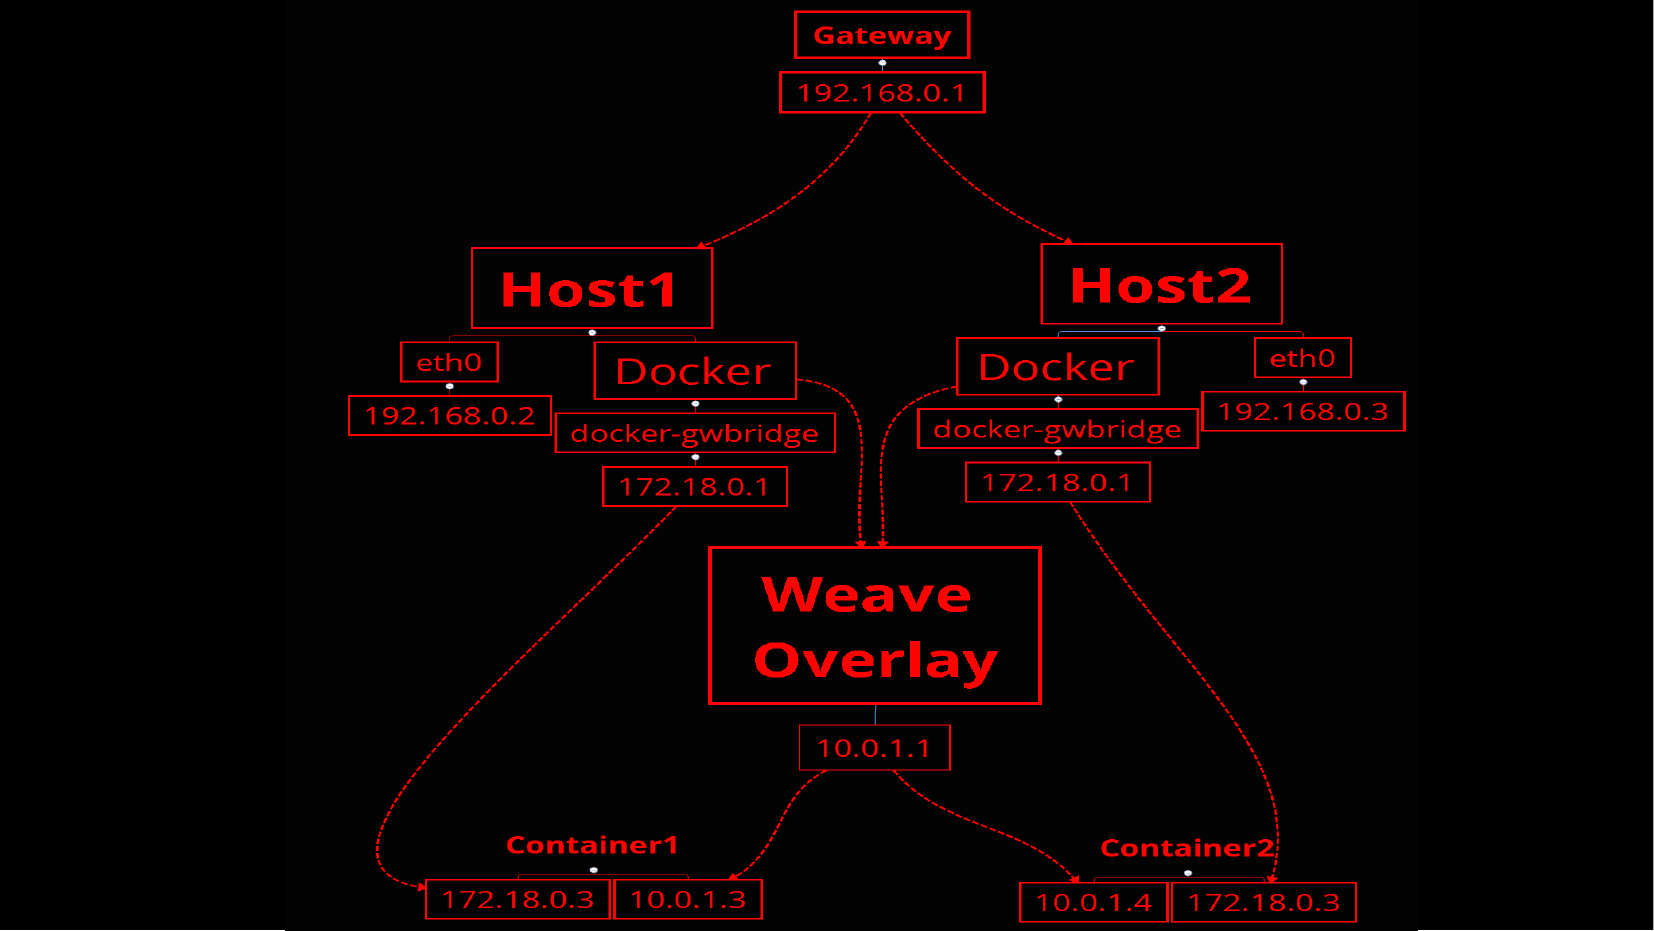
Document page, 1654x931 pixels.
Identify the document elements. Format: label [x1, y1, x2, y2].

picture [285, 1, 1418, 931]
